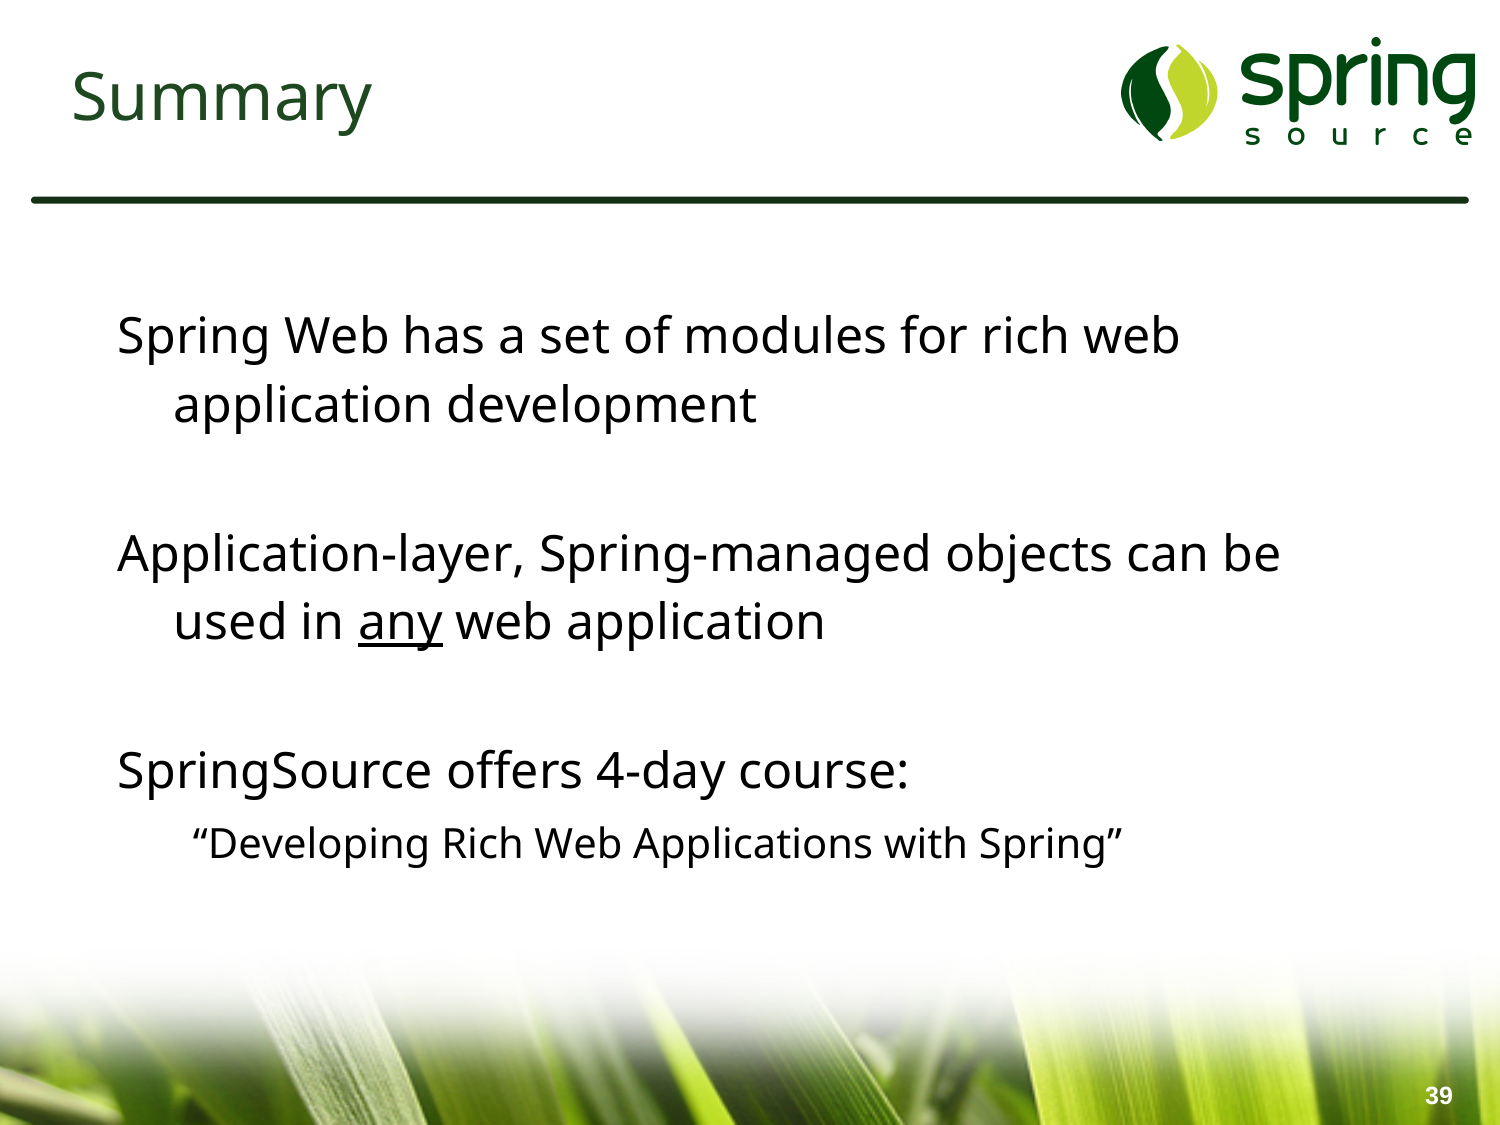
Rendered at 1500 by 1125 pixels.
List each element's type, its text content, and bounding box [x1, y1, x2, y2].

list Spring Web has a set of modules for rich web application development Application-layer, Spring-managed objects can be used in any web application SpringSource offers 4-day course: “Developing Rich Web Applications with Spring” [103, 292, 1394, 956]
title Summary [56, 13, 1089, 176]
picture [0, 944, 1500, 1125]
picture [1121, 37, 1475, 145]
